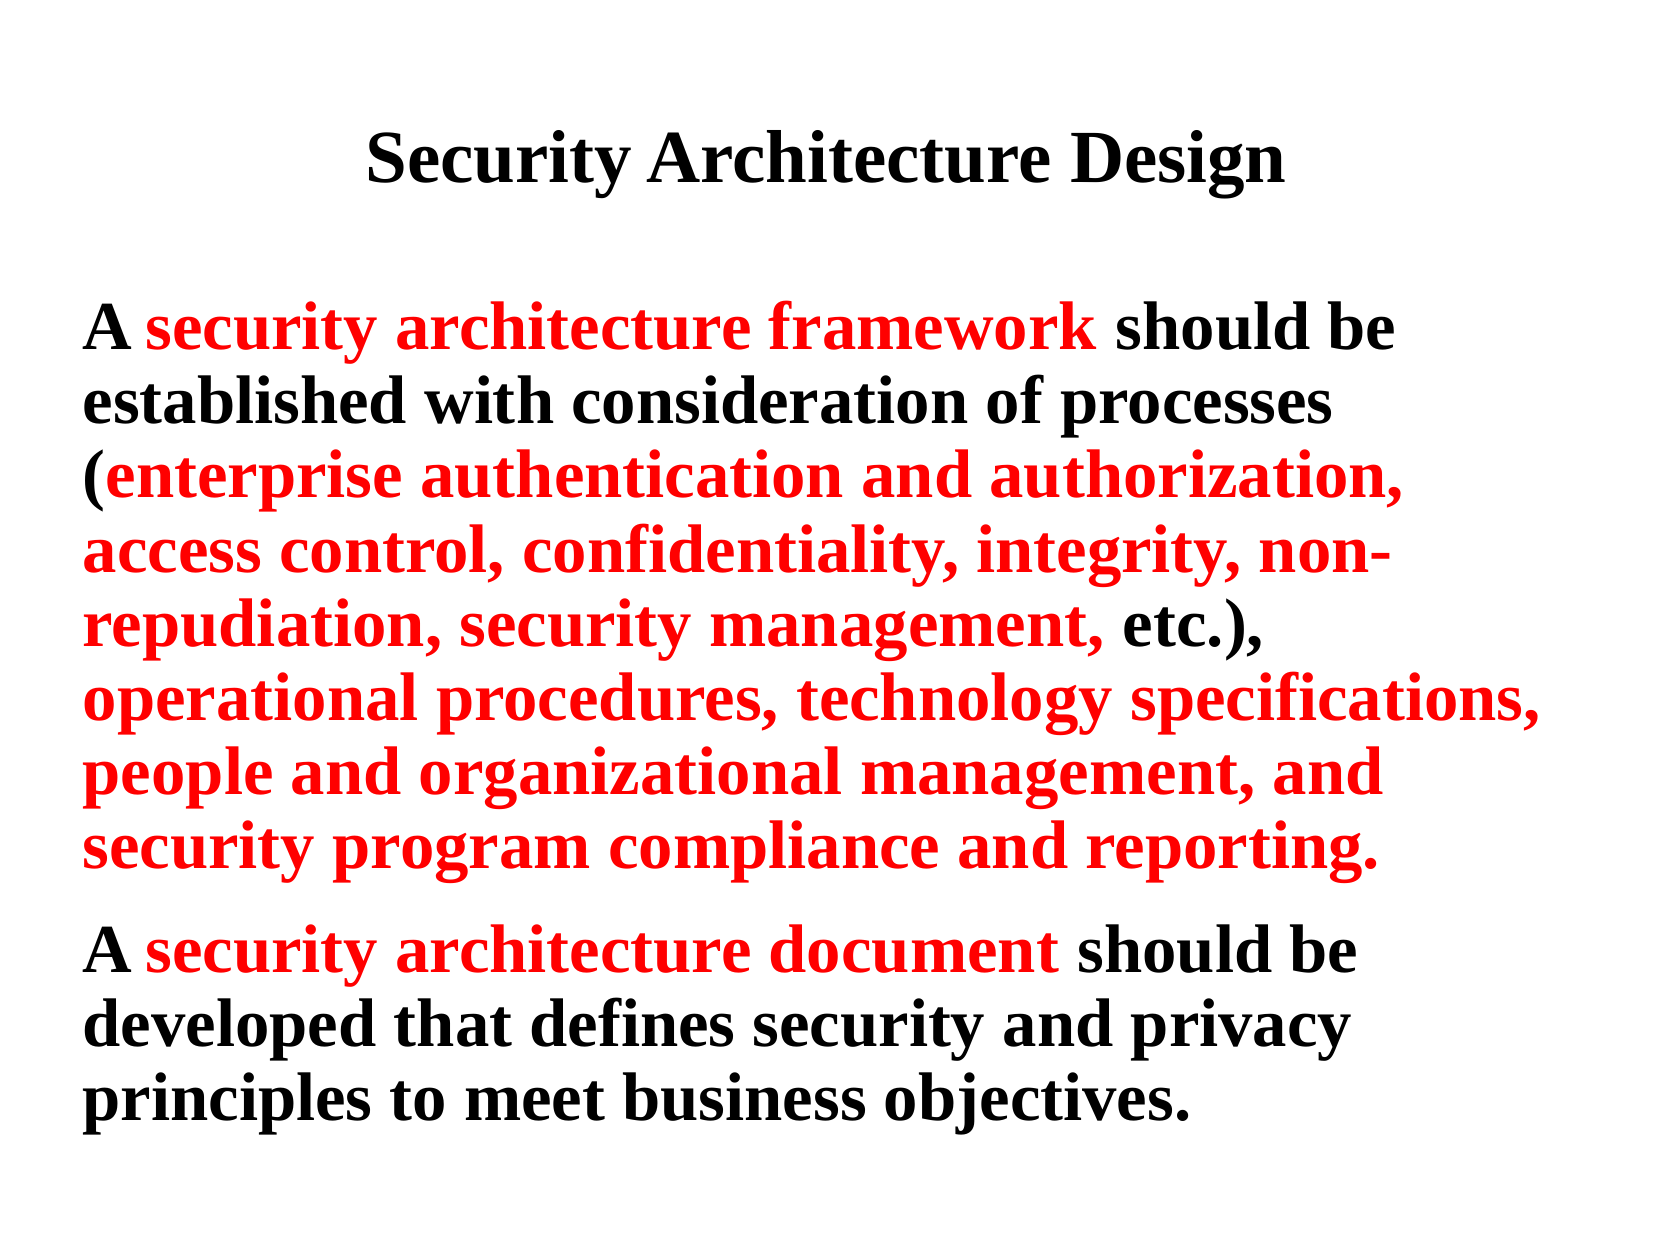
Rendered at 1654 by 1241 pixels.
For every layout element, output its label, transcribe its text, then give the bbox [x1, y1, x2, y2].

title Security Architecture Design [82, 49, 1571, 257]
list A security architecture framework should be established with consideration of processes (enterprise authentication and authorization, access control, confidentiality, integrity, non-repudiation, security management, etc.), operational procedures, technology specifications, people and organizational management, and security program compliance and reporting. A security architecture document should be developed that defines security and privacy principles to meet business objectives. [82, 290, 1571, 1171]
